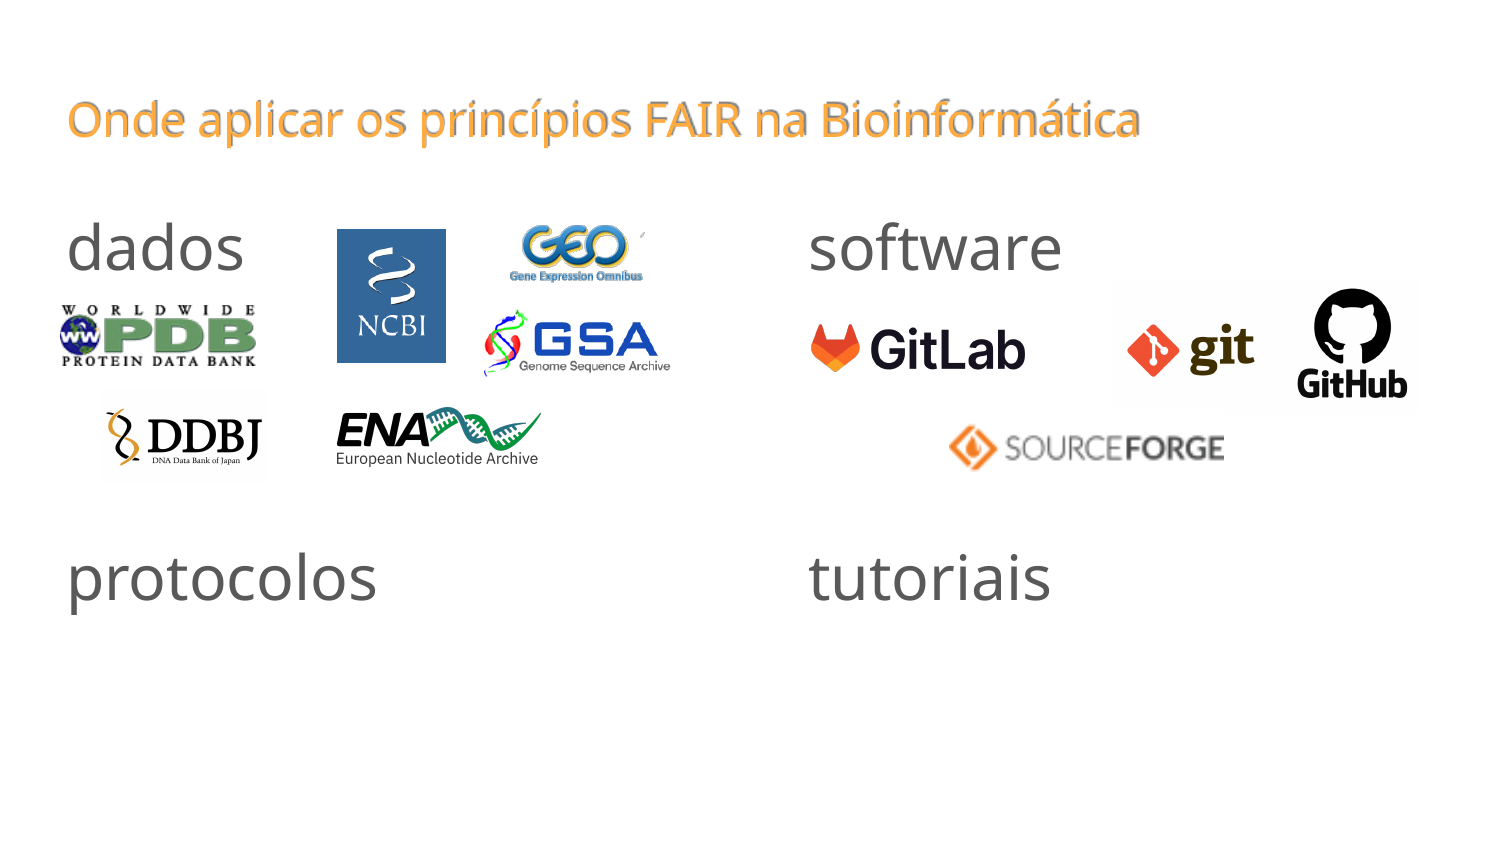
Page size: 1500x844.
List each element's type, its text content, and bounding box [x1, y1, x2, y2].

picture [502, 218, 653, 287]
picture [949, 279, 1419, 490]
title Onde aplicar os princípios FAIR na Bioinformática [51, 72, 1474, 167]
picture [100, 390, 268, 484]
list software tutoriais [793, 189, 1450, 750]
picture [60, 305, 256, 366]
picture [337, 229, 446, 364]
picture [811, 324, 1025, 372]
picture [337, 407, 541, 467]
picture [475, 308, 680, 378]
list dados protocolos [51, 189, 708, 750]
